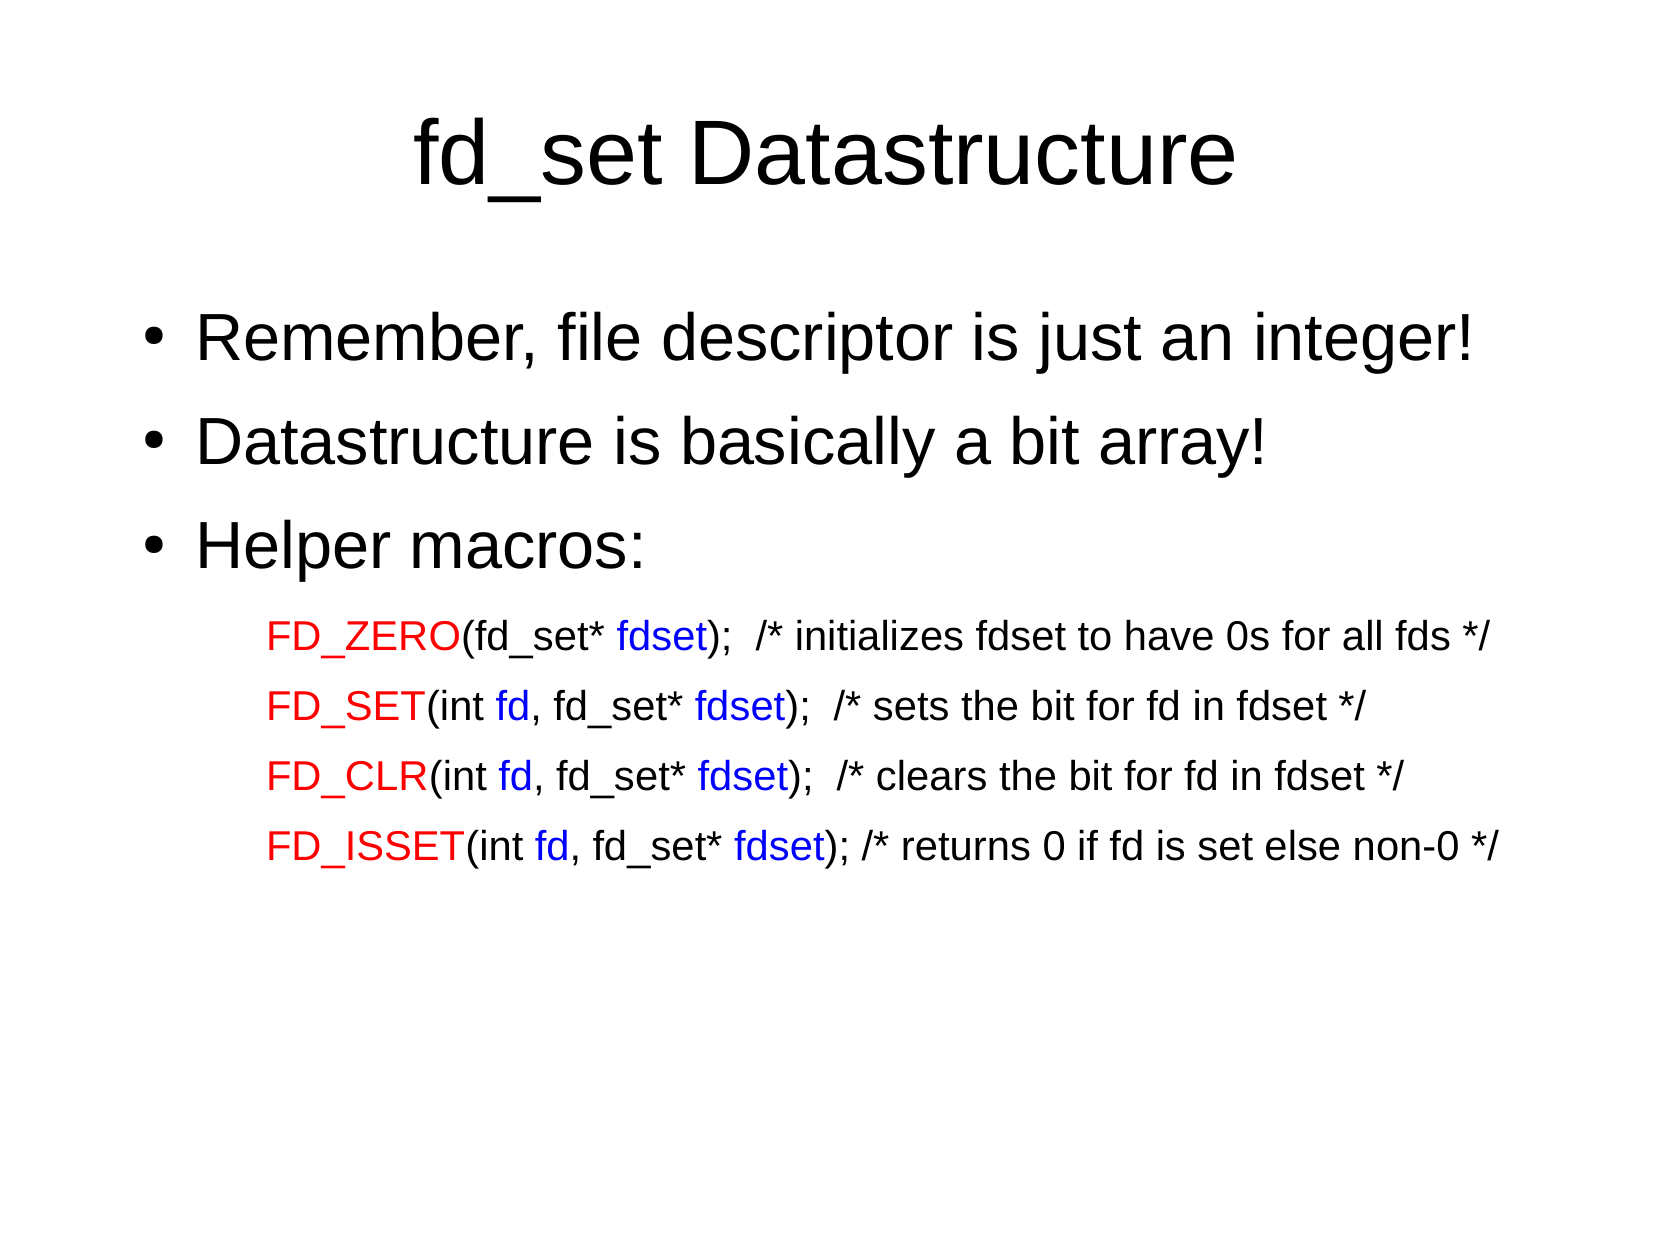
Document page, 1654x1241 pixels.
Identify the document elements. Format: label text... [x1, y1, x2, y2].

title fd_set Datastructure [82, 49, 1571, 257]
list Remember, file descriptor is just an integer! Datastructure is basically a bit array! Helper macros: FD_ZERO(fd_set* fdset); /* initializes fdset to have 0s for all fds */ FD_SET(int fd, fd_set* fdset); /* sets the bit for fd in fdset */ FD_CLR(int fd, fd_set* fdset); /* clears the bit for fd in fdset */ FD_ISSET(int fd, fd_set* fdset); /* returns 0 if fd is set else non-0 */ [124, 300, 1613, 1119]
